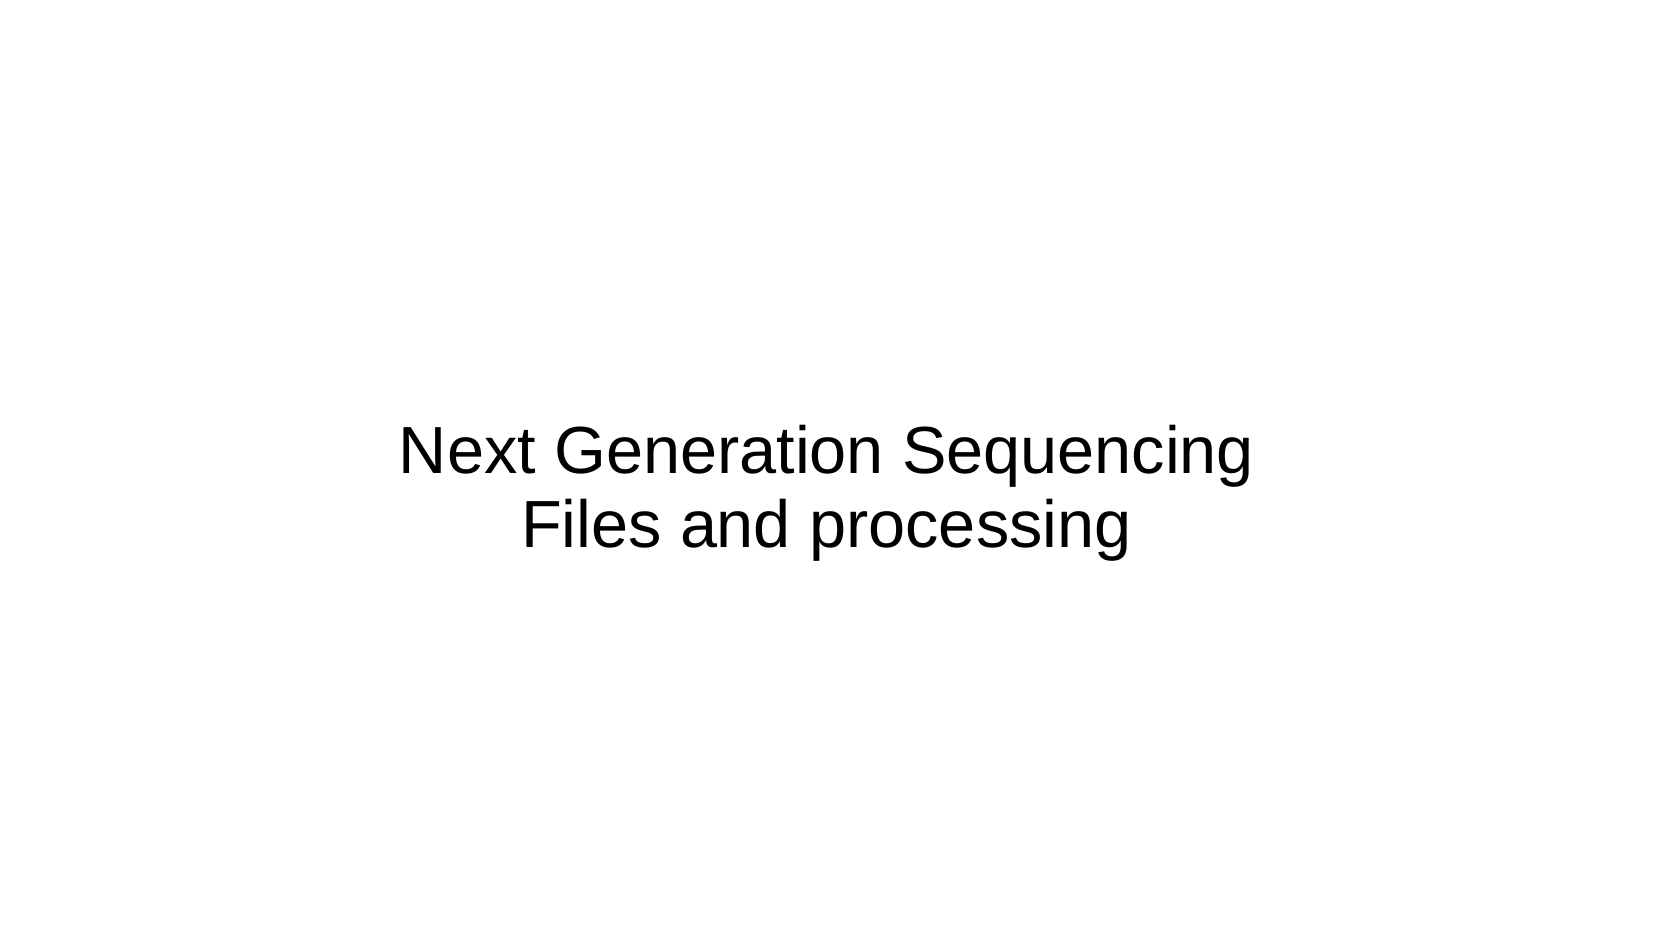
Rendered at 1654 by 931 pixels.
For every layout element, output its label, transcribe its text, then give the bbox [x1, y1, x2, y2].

subtitle Next Generation Sequencing Files and processing [82, 217, 1571, 758]
